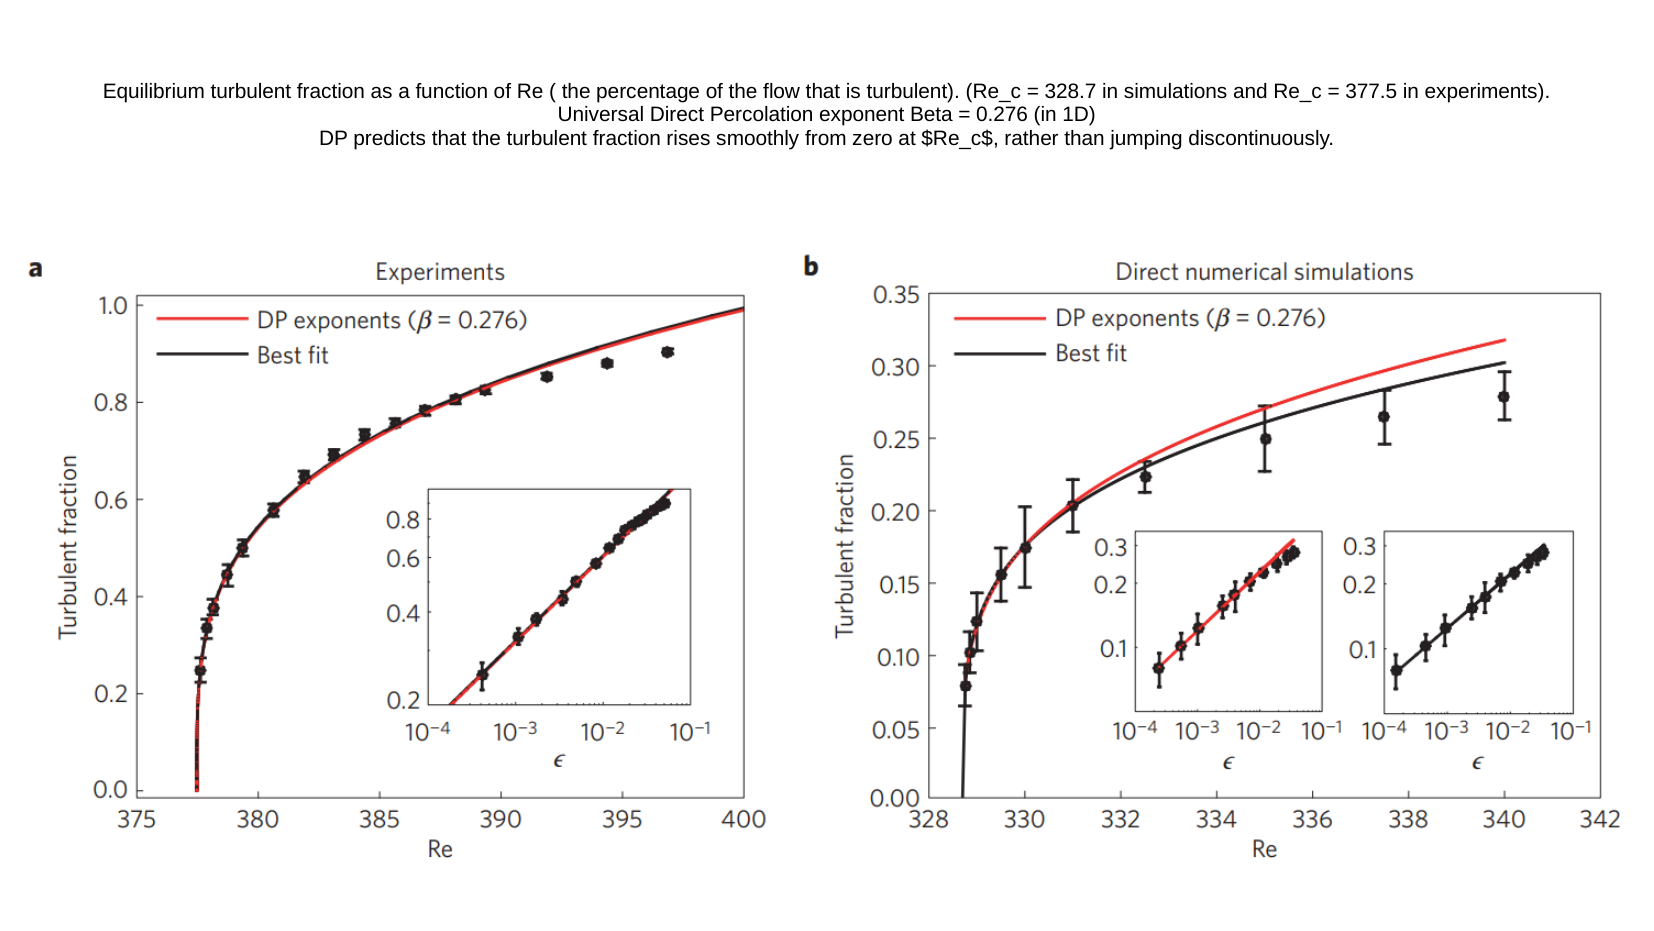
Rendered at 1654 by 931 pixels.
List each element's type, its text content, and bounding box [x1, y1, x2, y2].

title Equilibrium turbulent fraction as a function of Re ( the percentage of the flow that is turbulent). (Re_c = 328.7 in simulations and Re_c = 377.5 in experiments). Universal Direct Percolation exponent Beta = 0.276 (in 1D) DP predicts that the turbulent fraction rises smoothly from zero at $Re_c$, rather than jumping discontinuously. [82, 37, 1571, 193]
picture [9, 237, 1654, 901]
